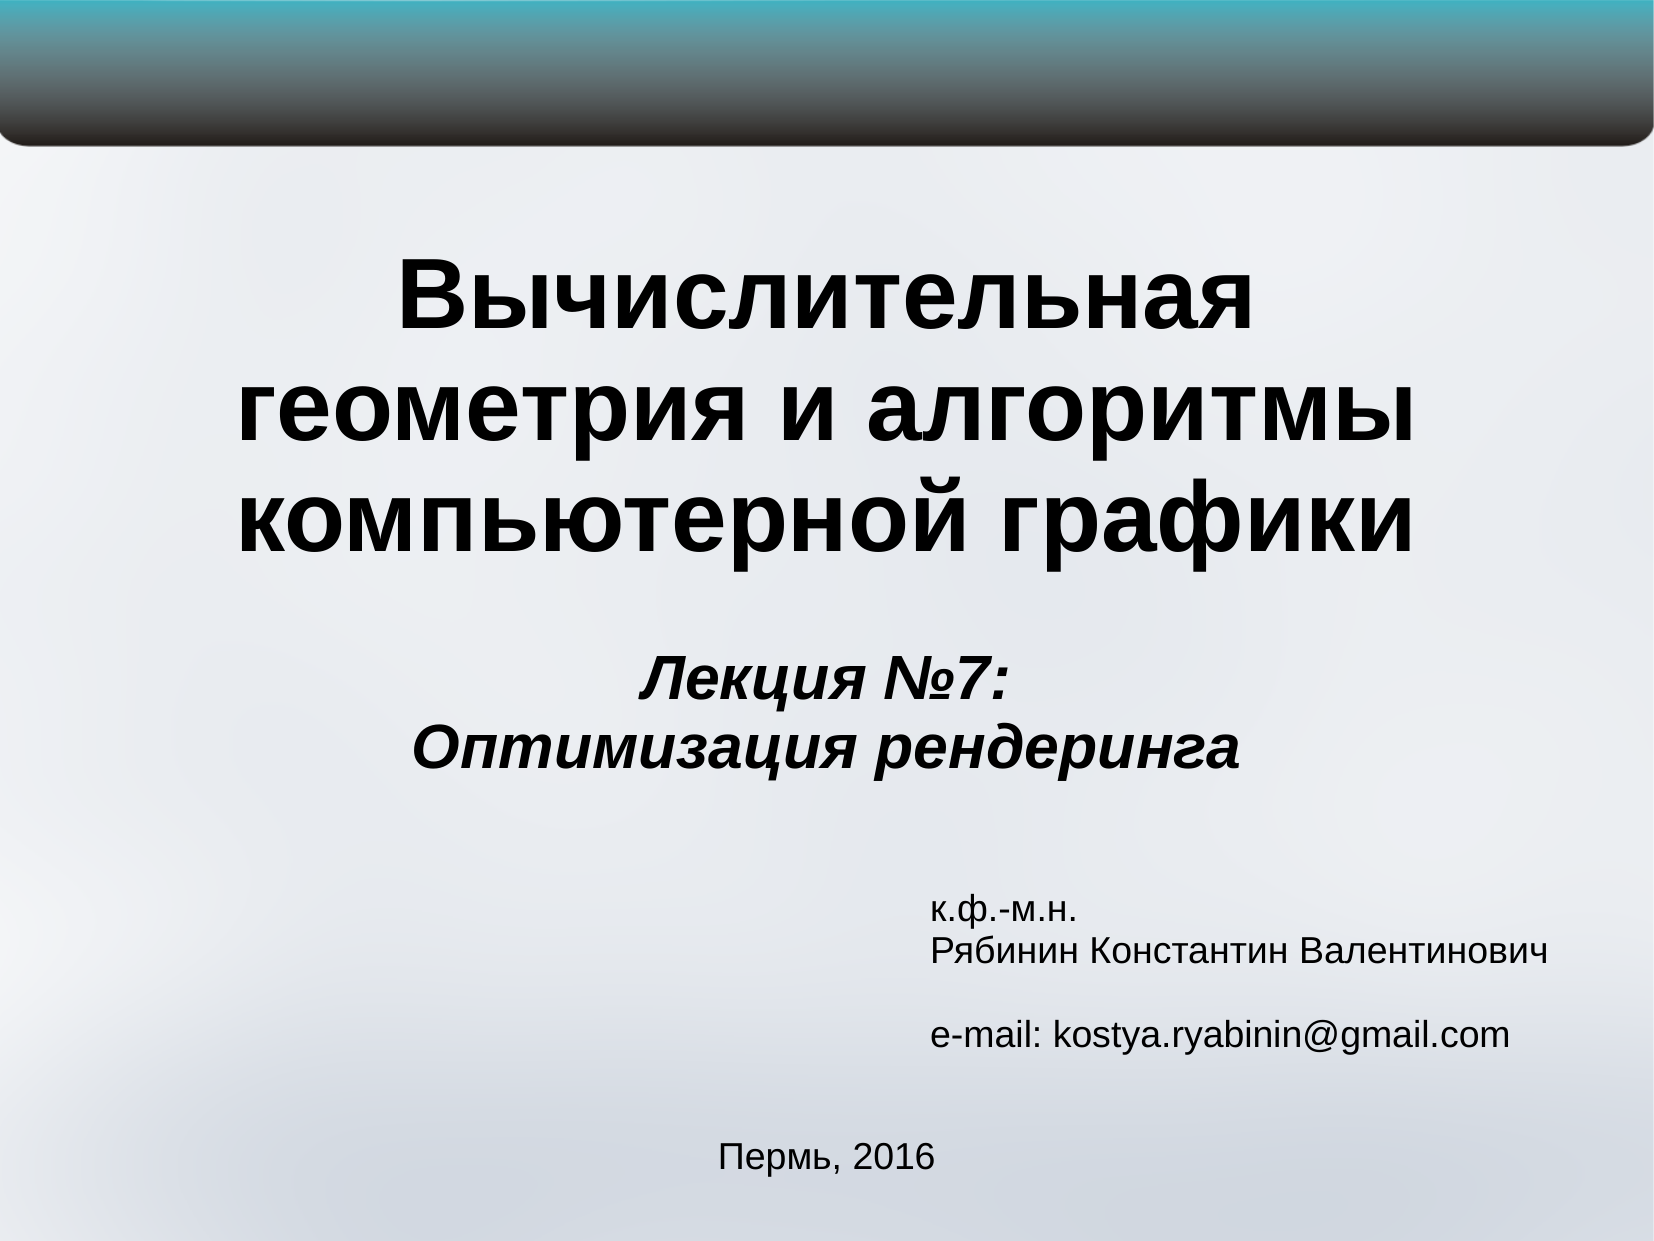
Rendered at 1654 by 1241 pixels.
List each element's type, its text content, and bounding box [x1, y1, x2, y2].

text_box Пермь, 2016 [590, 1127, 1063, 1185]
picture [0, 0, 1654, 1241]
text_box Вычислительная геометрия и алгоритмы компьютерной графики Лекция №7: Оптимизация рендеринга [147, 230, 1506, 790]
text_box к.ф.-м.н. Рябинин Константин Валентинович e-mail: kostya.ryabinin@gmail.com [915, 879, 1595, 1063]
